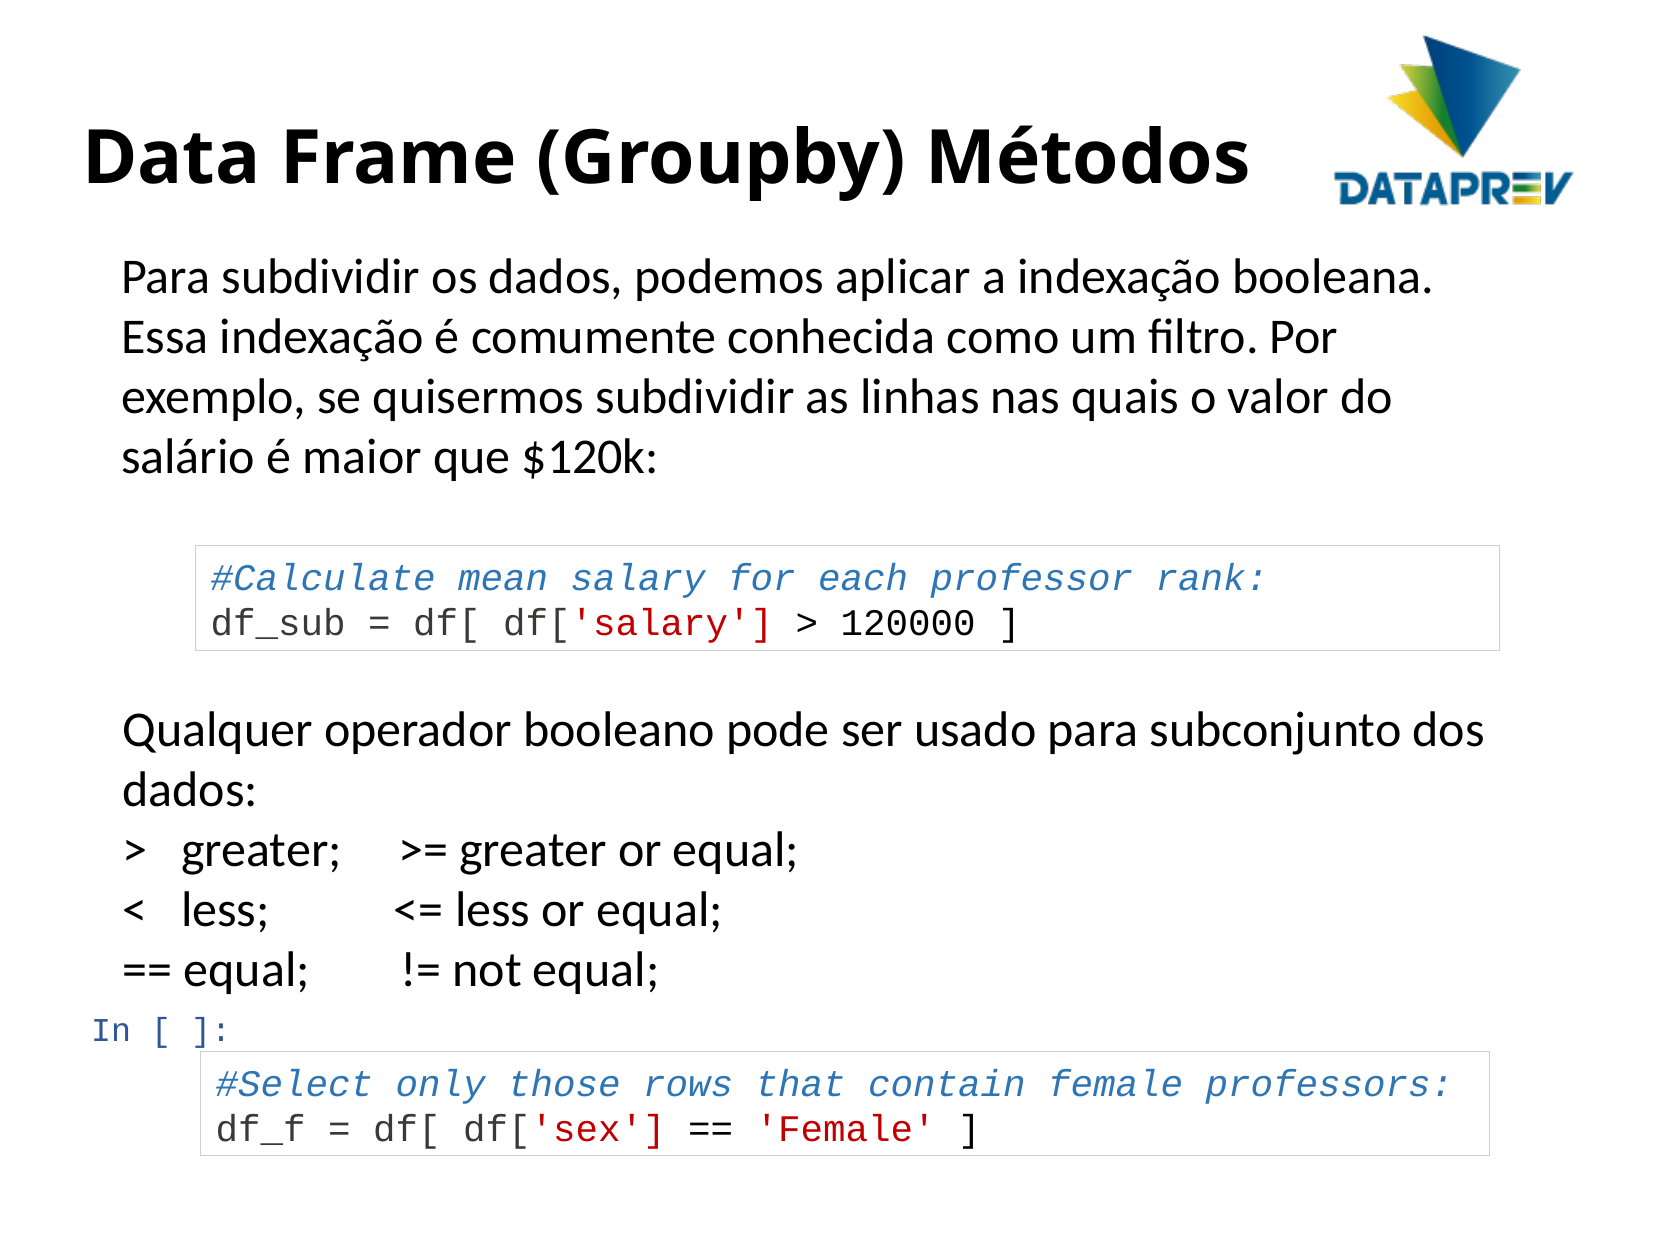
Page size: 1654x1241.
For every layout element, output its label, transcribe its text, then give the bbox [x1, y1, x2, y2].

picture [1334, 35, 1574, 206]
text_box Para subdividir os dados, podemos aplicar a indexação booleana. Essa indexação é comumente conhecida como um filtro. Por exemplo, se quisermos subdividir as linhas nas quais o valor do salário é maior que $120k: [106, 236, 1546, 581]
text_box Qualquer operador booleano pode ser usado para subconjunto dos dados: > greater; >= greater or equal; < less; <= less or equal; == equal; != not equal; [107, 688, 1547, 944]
text_box #Select only those rows that contain female professors: df_f = df[ df['sex'] == 'Female' ] [200, 1051, 1490, 1156]
title Data Frame (Groupby) Métodos [82, 96, 1252, 213]
text_box In [ ]: [0, 996, 1445, 1057]
text_box #Calculate mean salary for each professor rank: df_sub = df[ df['salary'] > 120000 ] [195, 545, 1500, 651]
